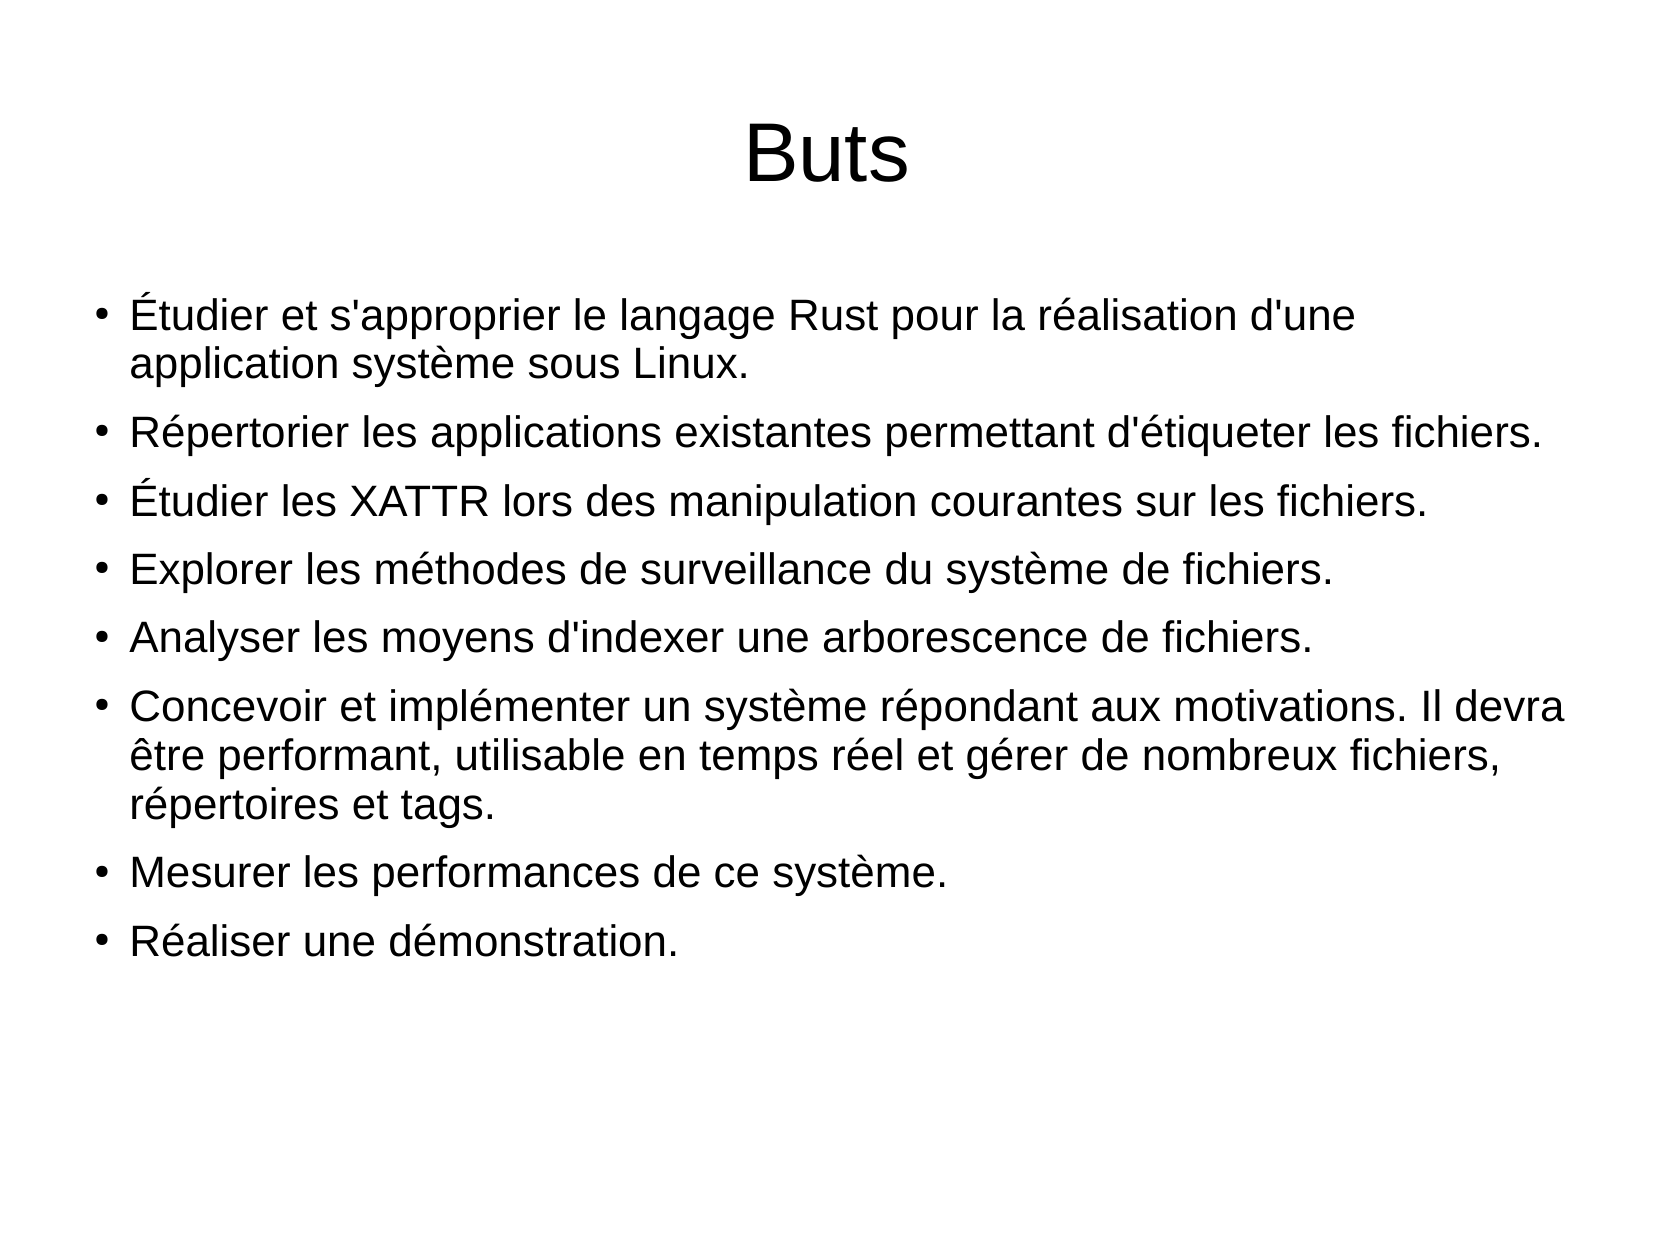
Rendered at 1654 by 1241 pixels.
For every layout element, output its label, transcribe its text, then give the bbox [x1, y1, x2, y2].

title Buts [82, 49, 1571, 257]
list Étudier et s'approprier le langage Rust pour la réalisation d'une application système sous Linux. Répertorier les applications existantes permettant d'étiqueter les fichiers. Étudier les XATTR lors des manipulation courantes sur les fichiers. Explorer les méthodes de surveillance du système de fichiers. Analyser les moyens d'indexer une arborescence de fichiers. Concevoir et implémenter un système répondant aux motivations. Il devra être performant, utilisable en temps réel et gérer de nombreux fichiers, répertoires et tags. Mesurer les performances de ce système. Réaliser une démonstration. [82, 290, 1571, 1010]
